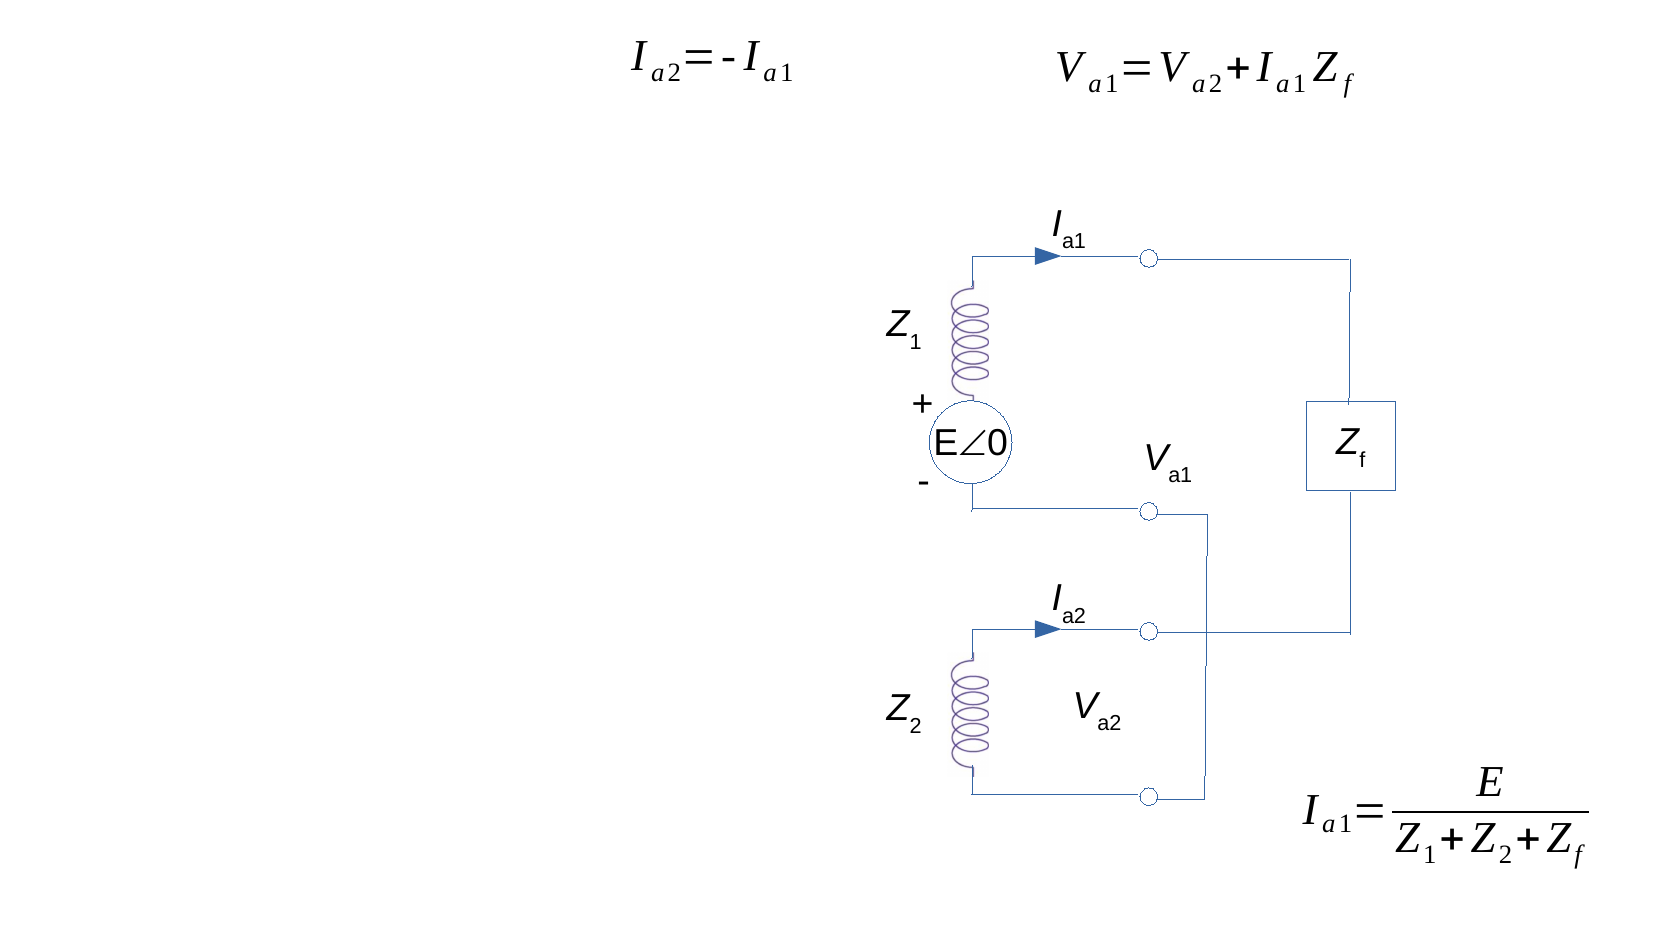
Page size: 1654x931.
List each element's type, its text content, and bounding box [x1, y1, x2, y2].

text_box Zf [1306, 401, 1396, 491]
text_box [1141, 636, 1157, 641]
text_box Ia2 [1036, 569, 1158, 636]
chart [1021, 42, 1366, 98]
picture [947, 652, 989, 777]
text_box Ia1 [1036, 194, 1158, 261]
text_box Z2 [871, 679, 937, 746]
chart [1288, 757, 1602, 870]
text_box Va2 [1057, 677, 1146, 743]
chart [617, 31, 805, 88]
text_box + [896, 375, 949, 433]
text_box [1139, 502, 1158, 521]
text_box [1139, 787, 1158, 806]
picture [947, 280, 989, 405]
text_box Z1 [871, 295, 937, 362]
text_box E0 [929, 433, 936, 452]
text_box Va1 [1128, 428, 1216, 495]
text_box - [902, 452, 946, 509]
text_box [1140, 261, 1157, 268]
text_box E0 [940, 400, 1013, 484]
